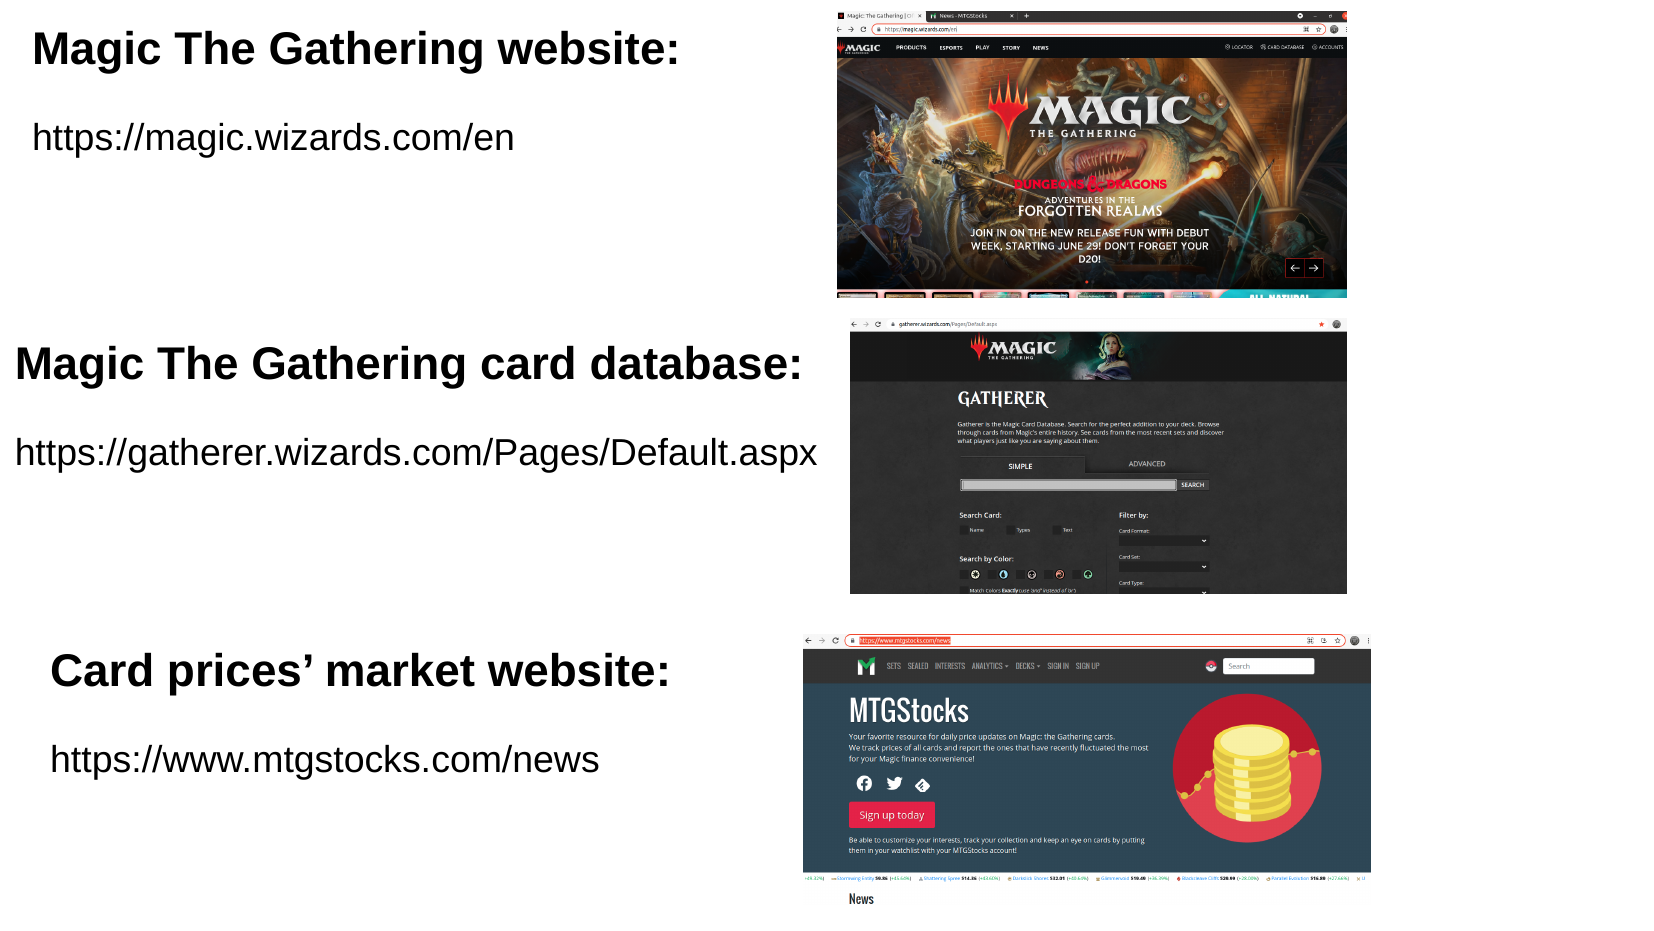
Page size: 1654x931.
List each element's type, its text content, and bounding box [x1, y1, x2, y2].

picture [837, 11, 1347, 298]
text_box Card prices’ market website: https://www.mtgstocks.com/news [35, 637, 700, 788]
picture [803, 634, 1371, 905]
text_box Magic The Gathering website: https://magic.wizards.com/en [17, 15, 709, 166]
text_box Magic The Gathering card database: https://gatherer.wizards.com/Pages/Default.aspx [0, 330, 834, 481]
picture [850, 318, 1347, 594]
